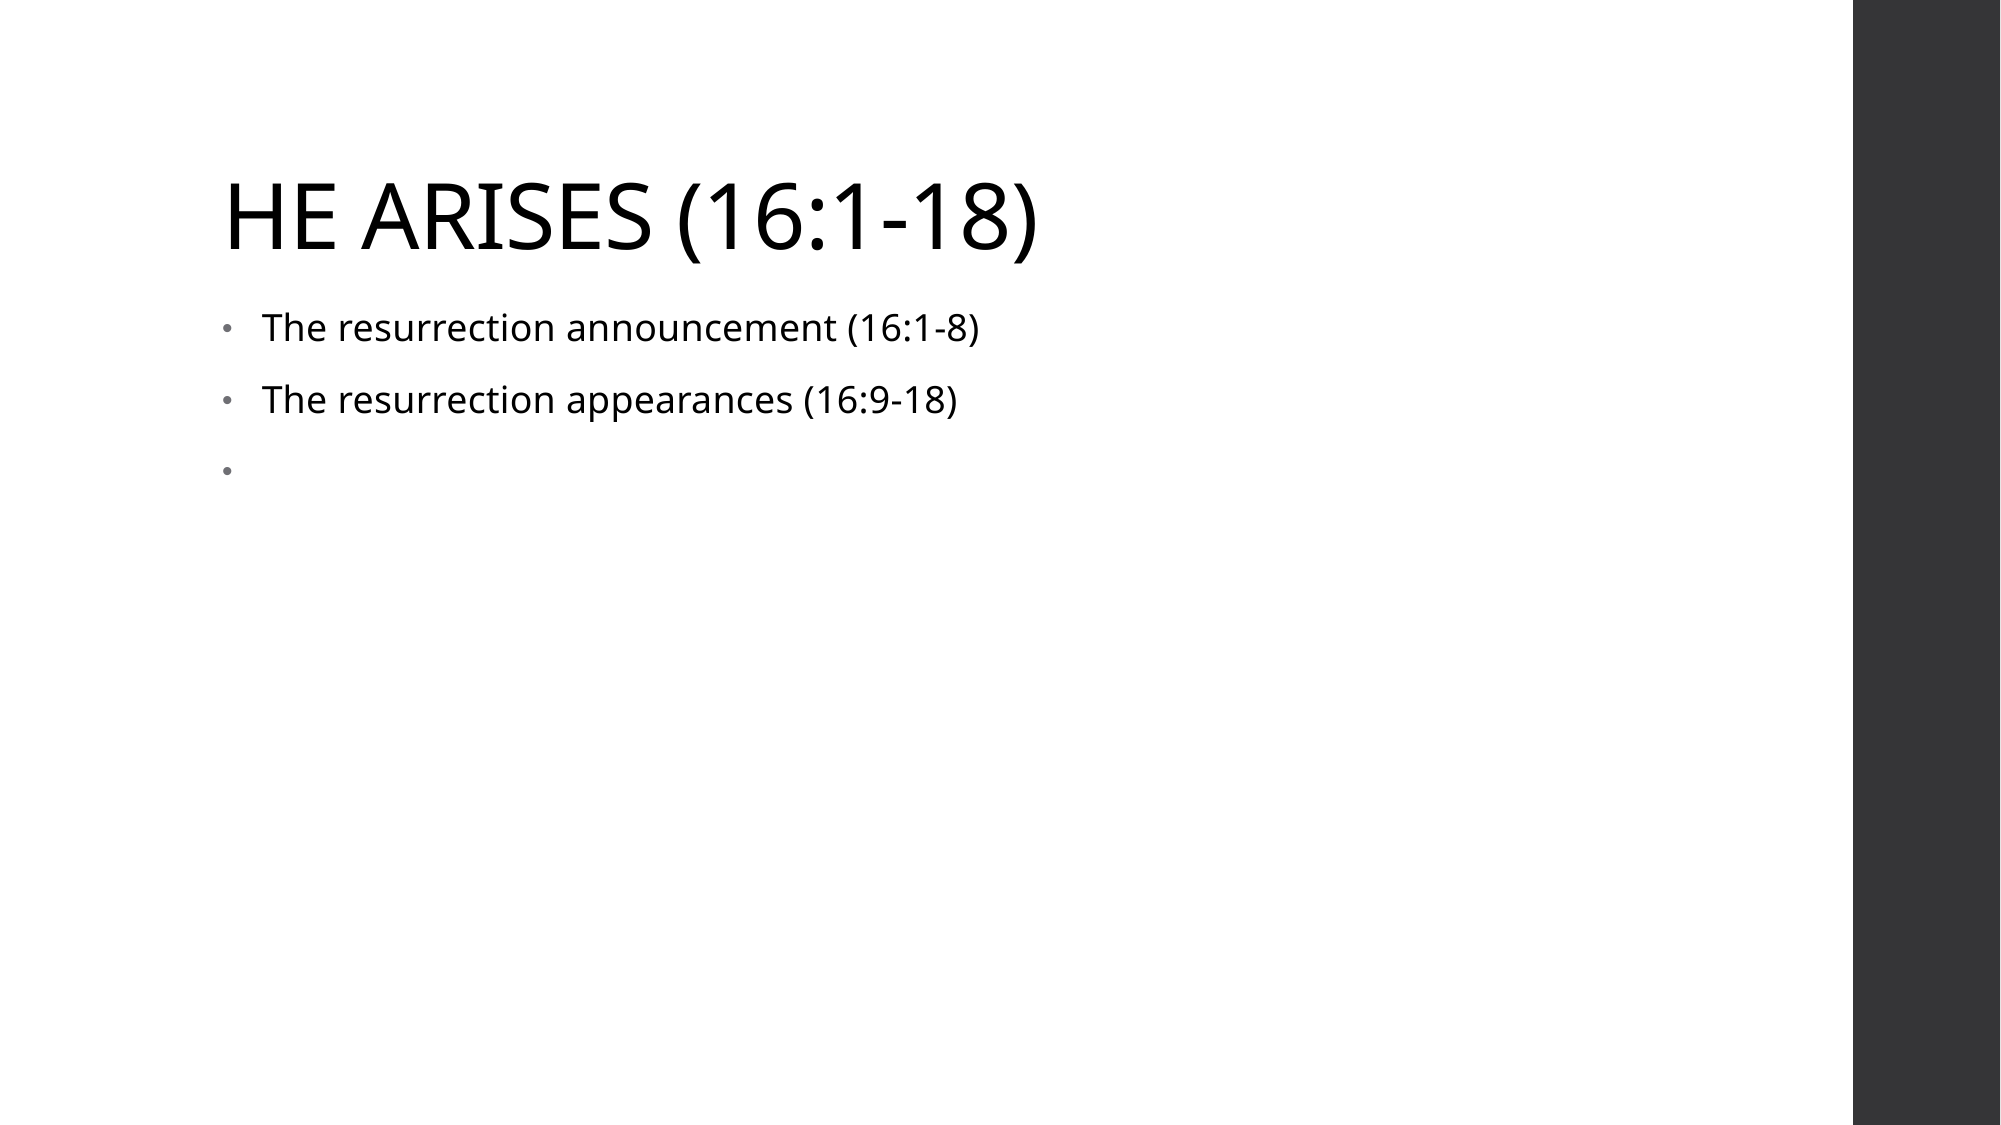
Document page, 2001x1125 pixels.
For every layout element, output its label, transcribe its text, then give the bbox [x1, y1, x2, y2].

title HE ARISES (16:1-18) [206, 60, 1797, 278]
list The resurrection announcement (16:1-8) The resurrection appearances (16:9-18) [206, 299, 1617, 1014]
